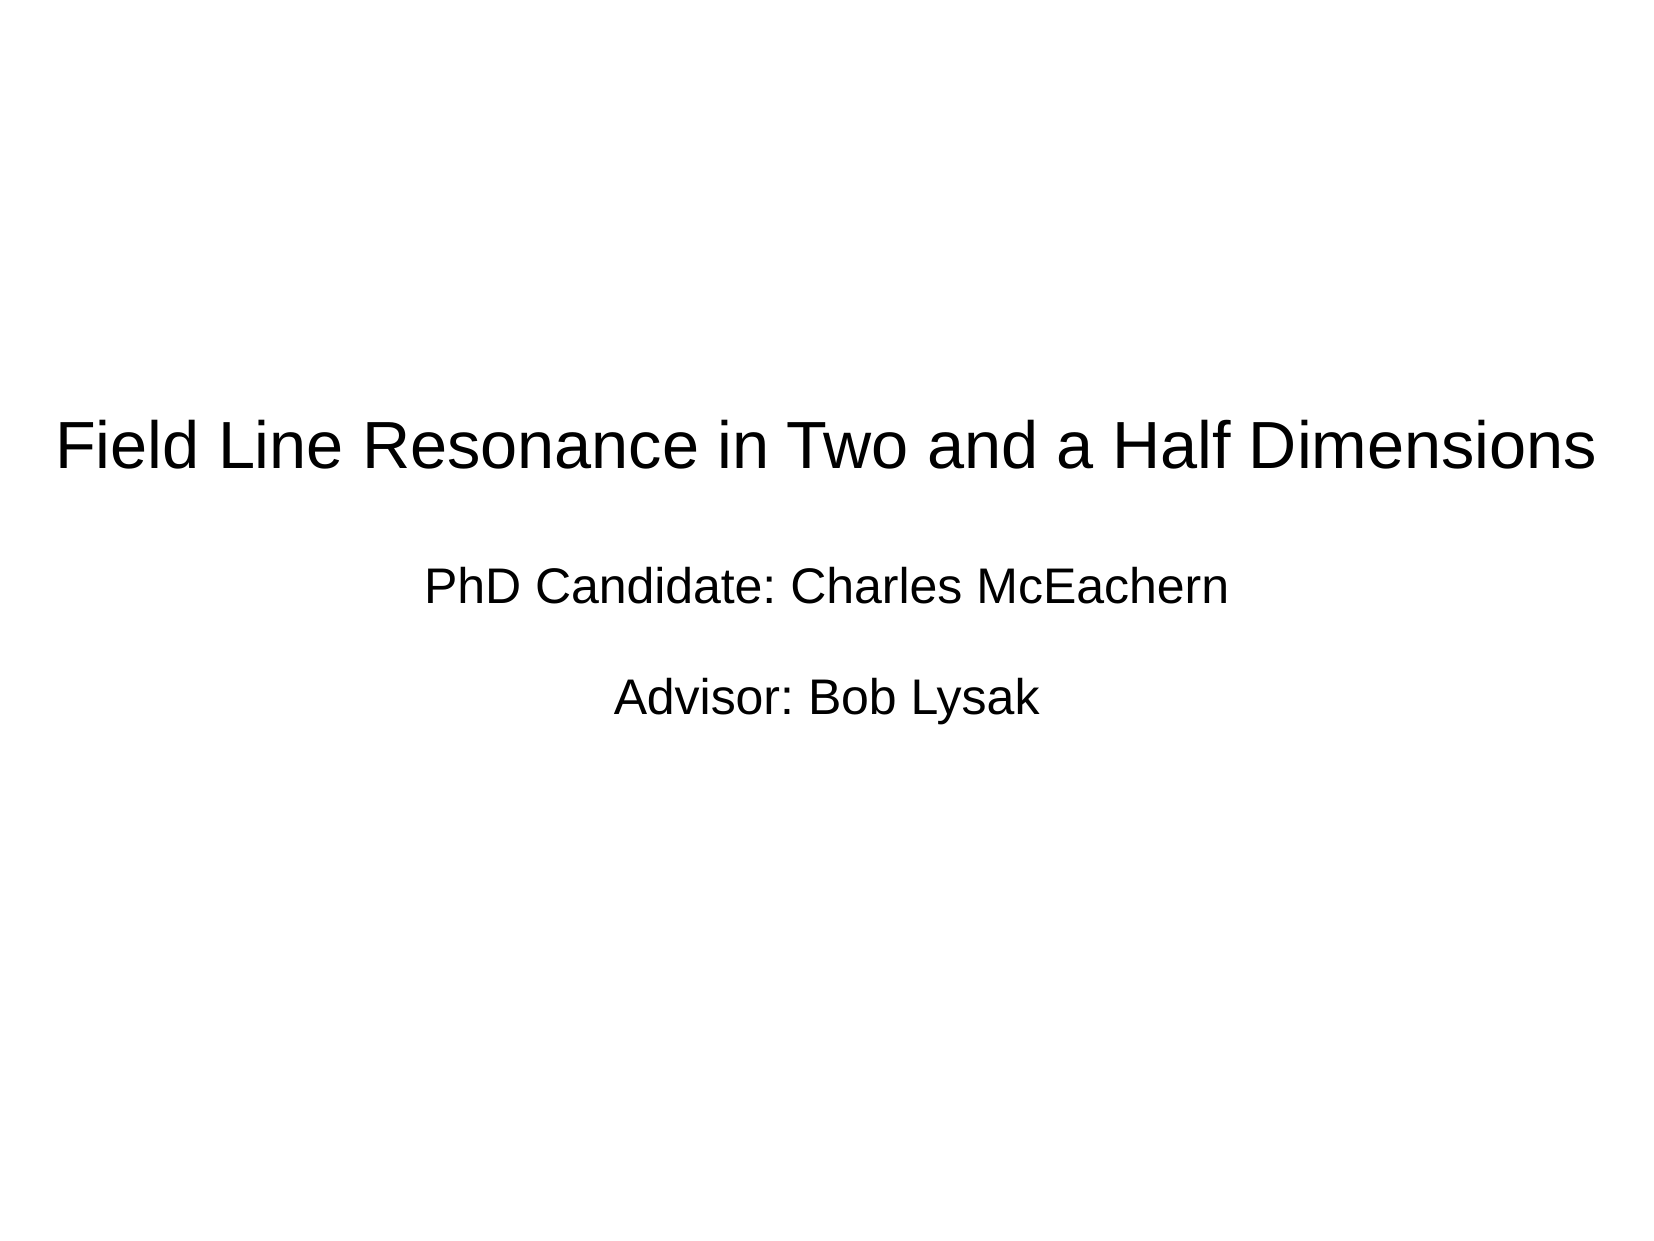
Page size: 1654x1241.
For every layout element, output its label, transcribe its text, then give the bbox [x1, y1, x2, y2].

subtitle Field Line Resonance in Two and a Half Dimensions PhD Candidate: Charles McEachern Advisor: Bob Lysak [0, 49, 1654, 1010]
